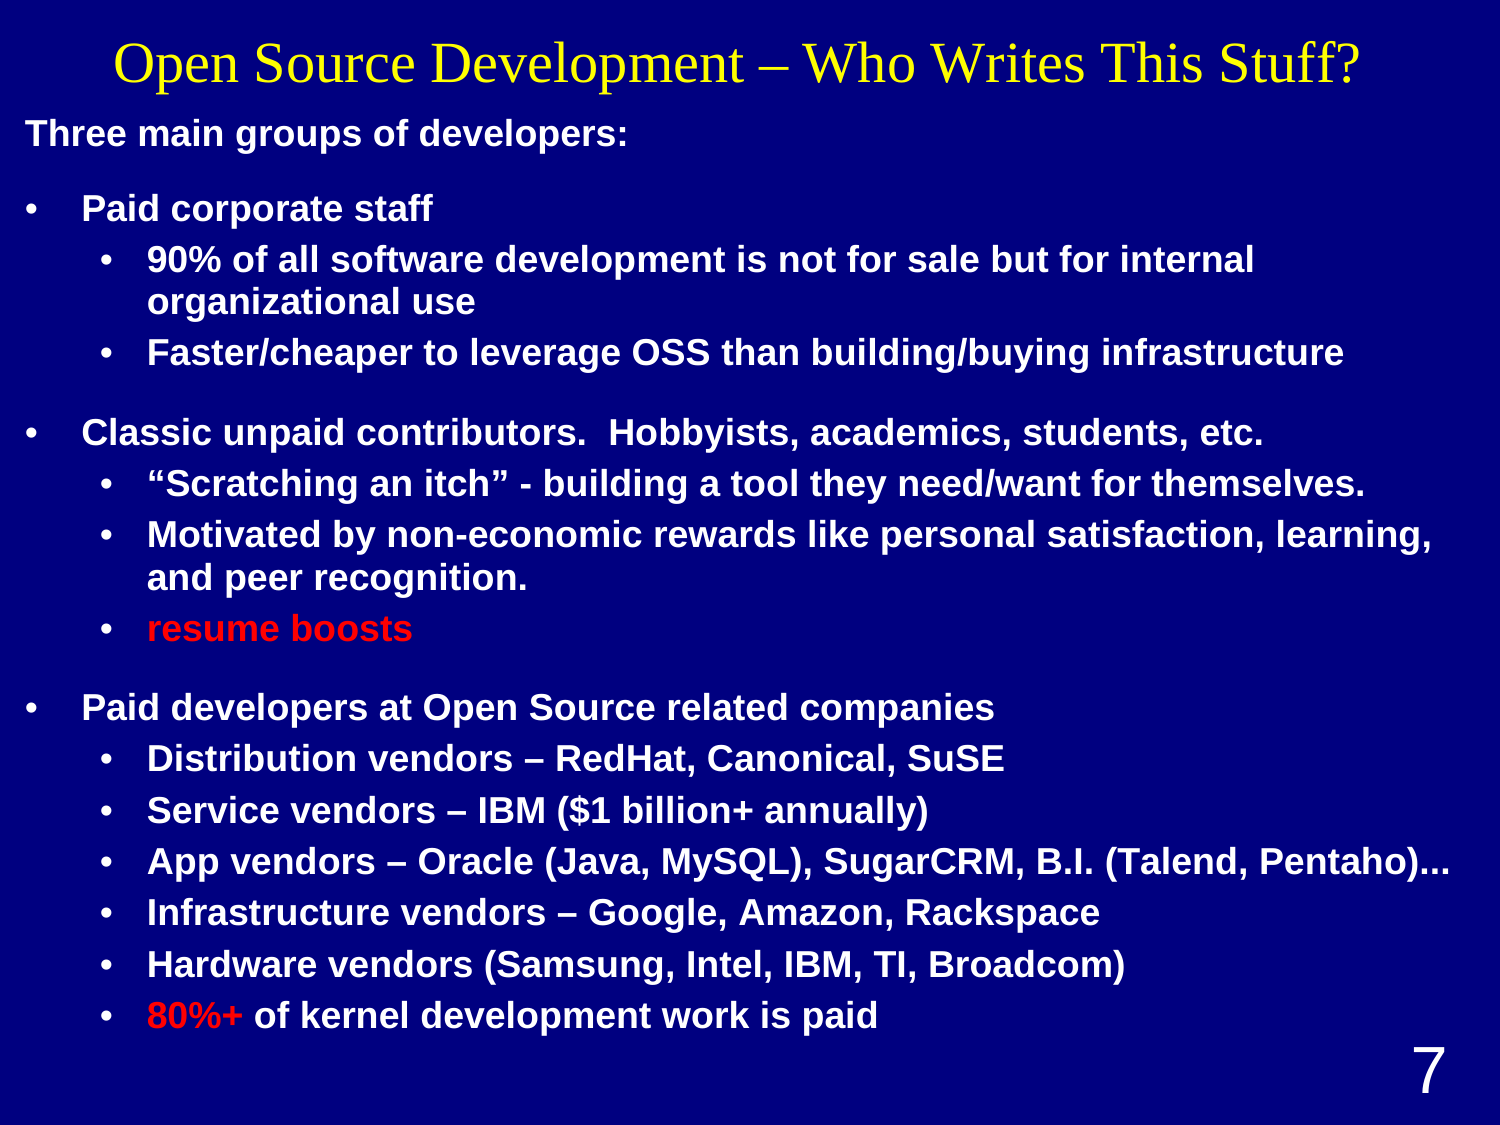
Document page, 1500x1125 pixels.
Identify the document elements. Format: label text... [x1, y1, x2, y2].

list Three main groups of developers: Paid corporate staff 90% of all software development is not for sale but for internal organizational use Faster/cheaper to leverage OSS than building/buying infrastructure Classic unpaid contributors. Hobbyists, academics, students, etc. “Scratching an itch” - building a tool they need/want for themselves. Motivated by non-economic rewards like personal satisfaction, learning, and peer recognition. resume boosts Paid developers at Open Source related companies Distribution vendors – RedHat, Canonical, SuSE Service vendors – IBM ($1 billion+ annually) App vendors – Oracle (Java, MySQL), SugarCRM, B.I. (Talend, Pentaho)... Infrastructure vendors – Google, Amazon, Rackspace Hardware vendors (Samsung, Intel, IBM, TI, Broadcom) 80%+ of kernel development work is paid [24, 112, 1463, 1125]
title Open Source Development – Who Writes This Stuff? [99, 19, 1375, 106]
